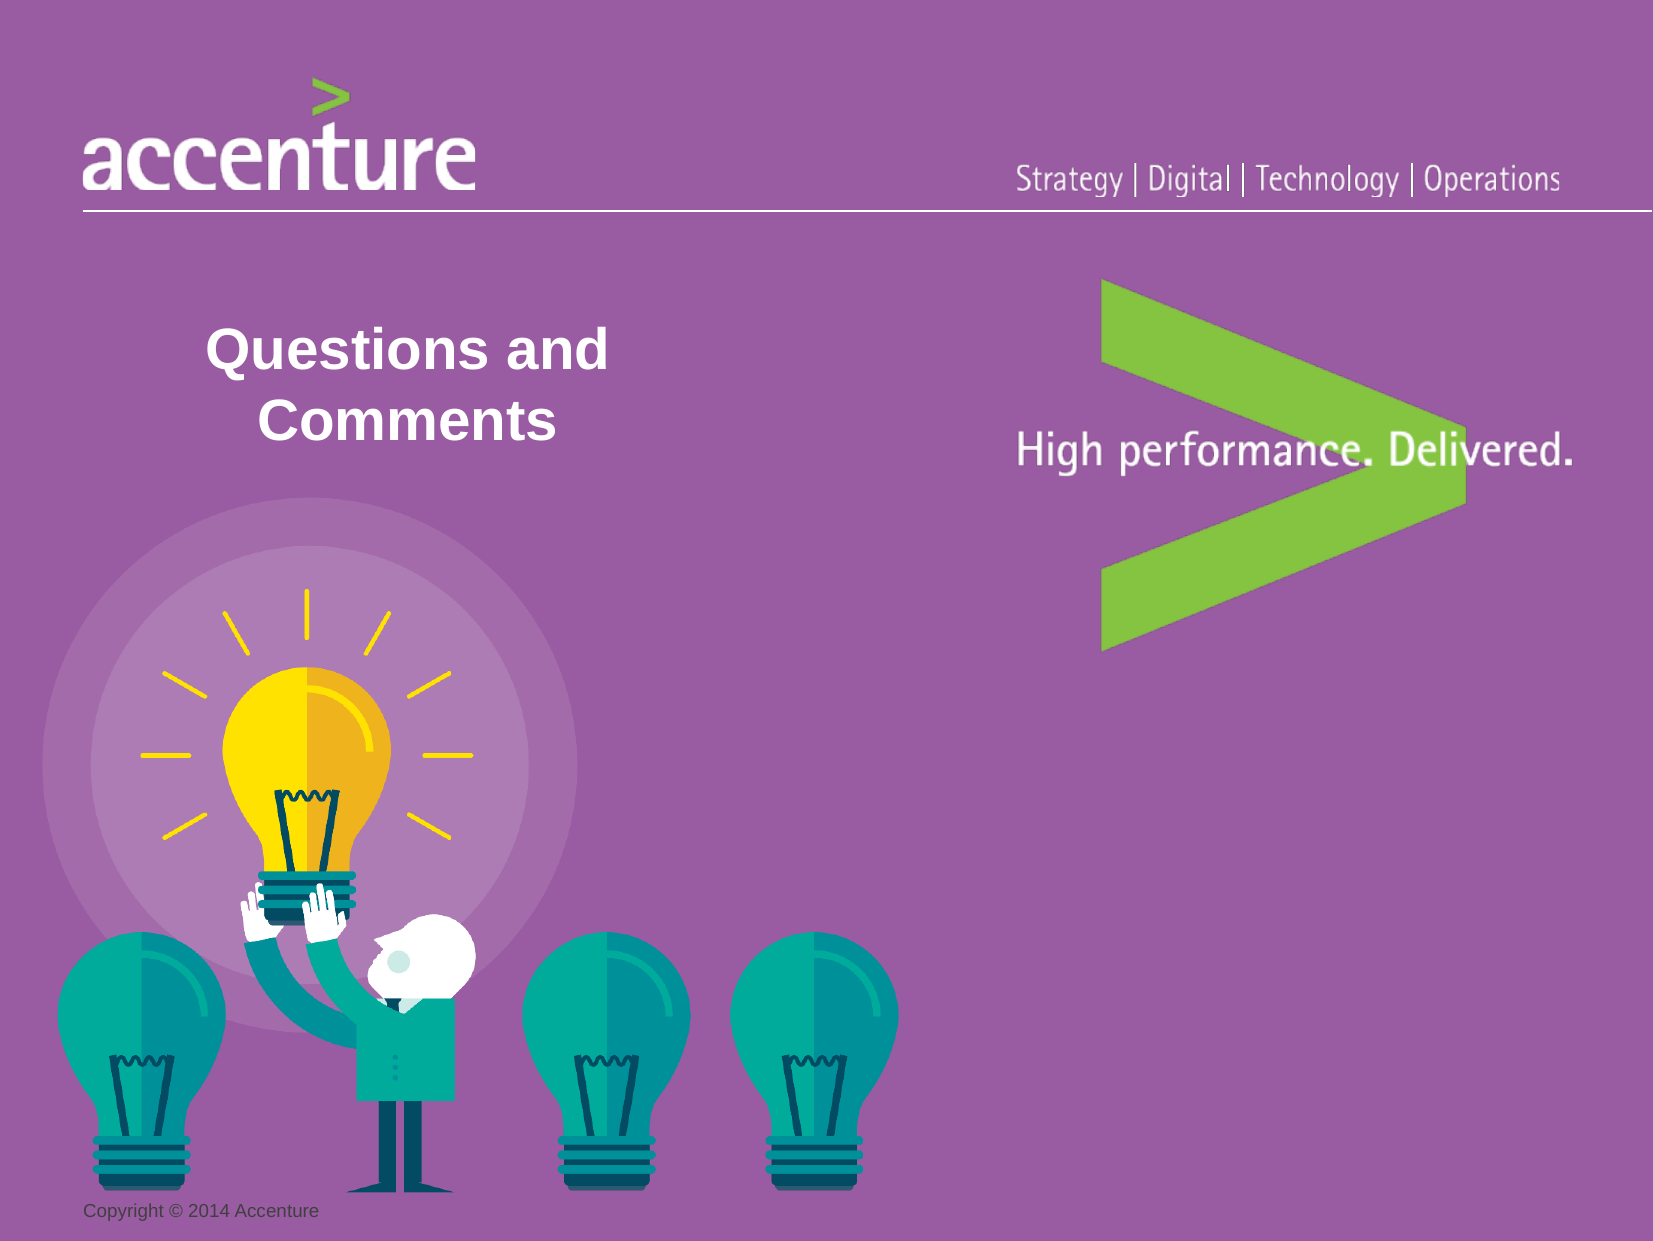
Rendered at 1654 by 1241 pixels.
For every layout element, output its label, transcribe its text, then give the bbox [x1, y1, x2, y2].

picture [0, 0, 1654, 1241]
title Questions and Comments [84, 329, 747, 434]
